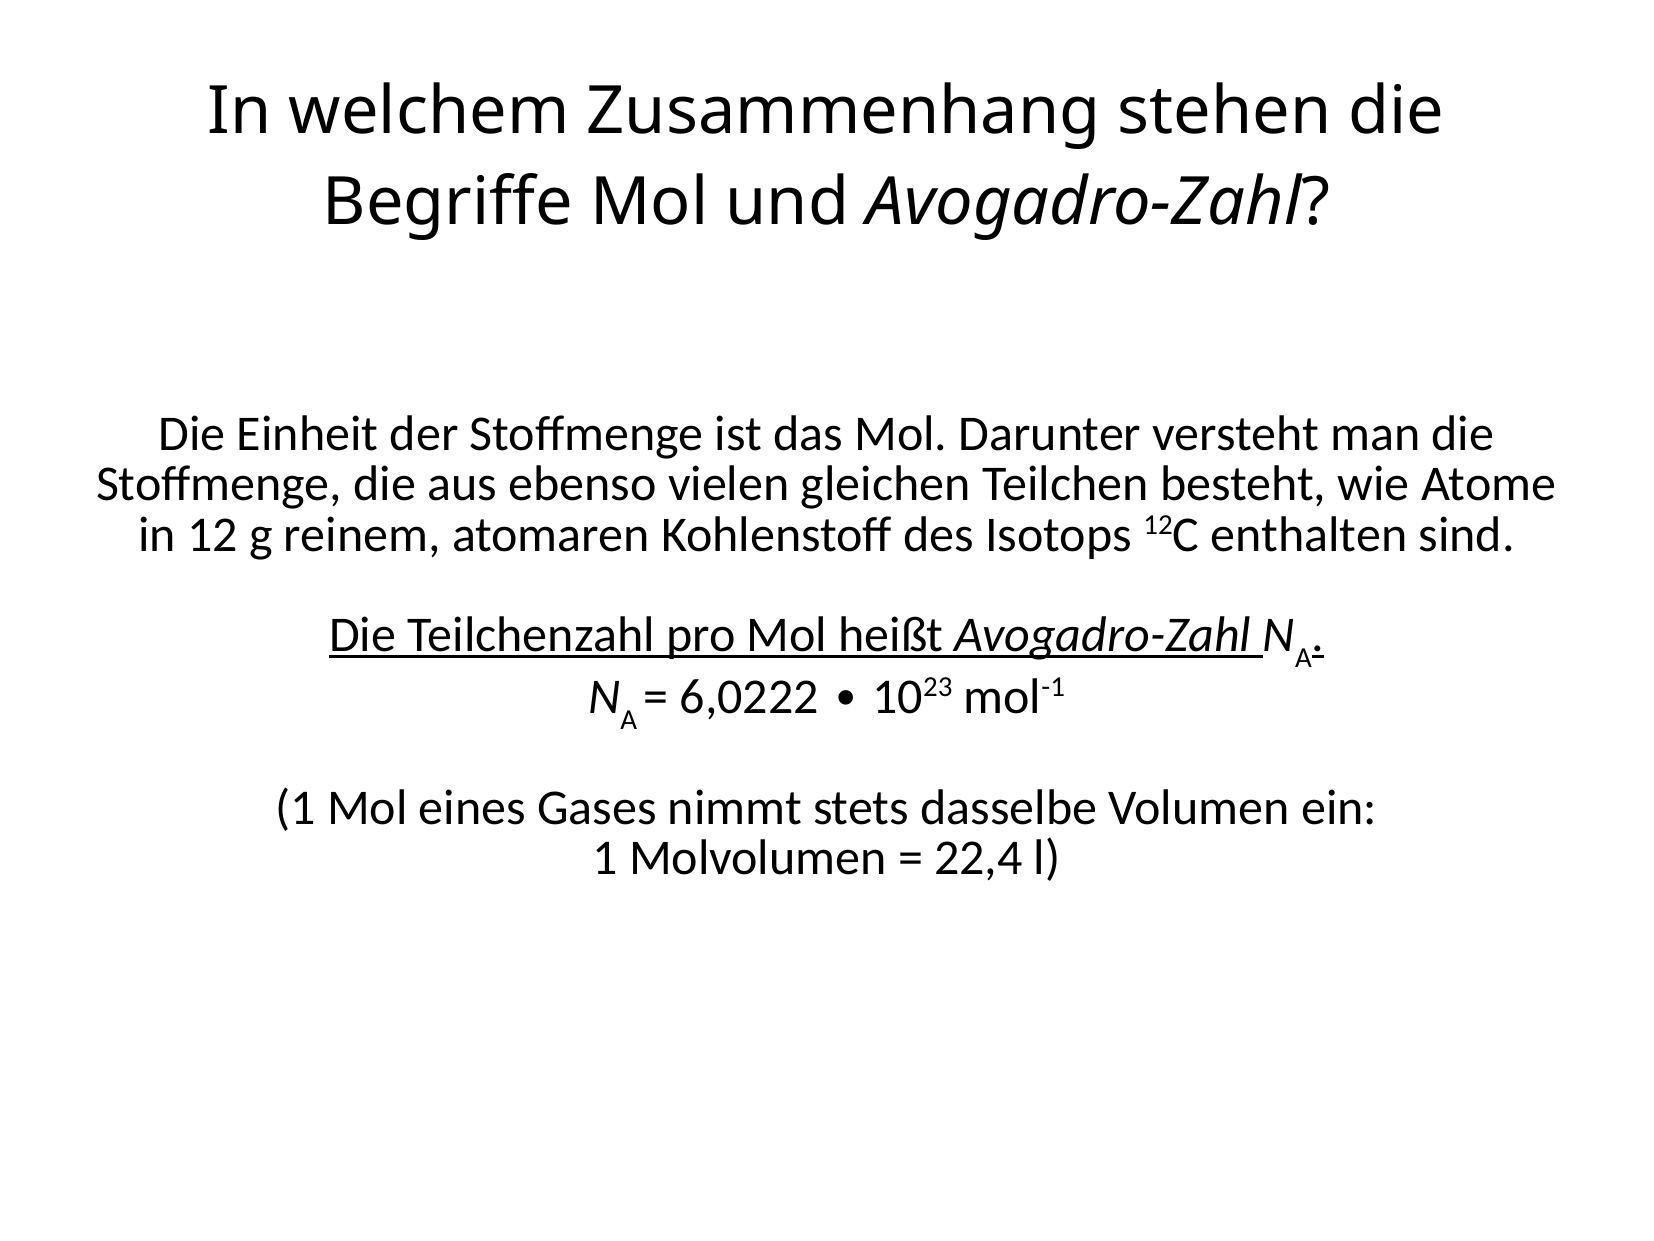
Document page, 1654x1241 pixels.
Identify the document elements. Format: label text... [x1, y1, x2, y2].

subtitle Die Einheit der Stoffmenge ist das Mol. Darunter versteht man die Stoffmenge, die aus ebenso vielen gleichen Teilchen besteht, wie Atome in 12 g reinem, atomaren Kohlenstoff des Isotops 12C enthalten sind. Die Teilchenzahl pro Mol heißt Avogadro-Zahl NA. NA = 6,0222 ∙ 1023 mol-1 (1 Mol eines Gases nimmt stets dasselbe Volumen ein: 1 Molvolumen = 22,4 l) [82, 290, 1571, 1010]
title In welchem Zusammenhang stehen die Begriffe Mol und Avogadro-Zahl? [82, 49, 1571, 257]
